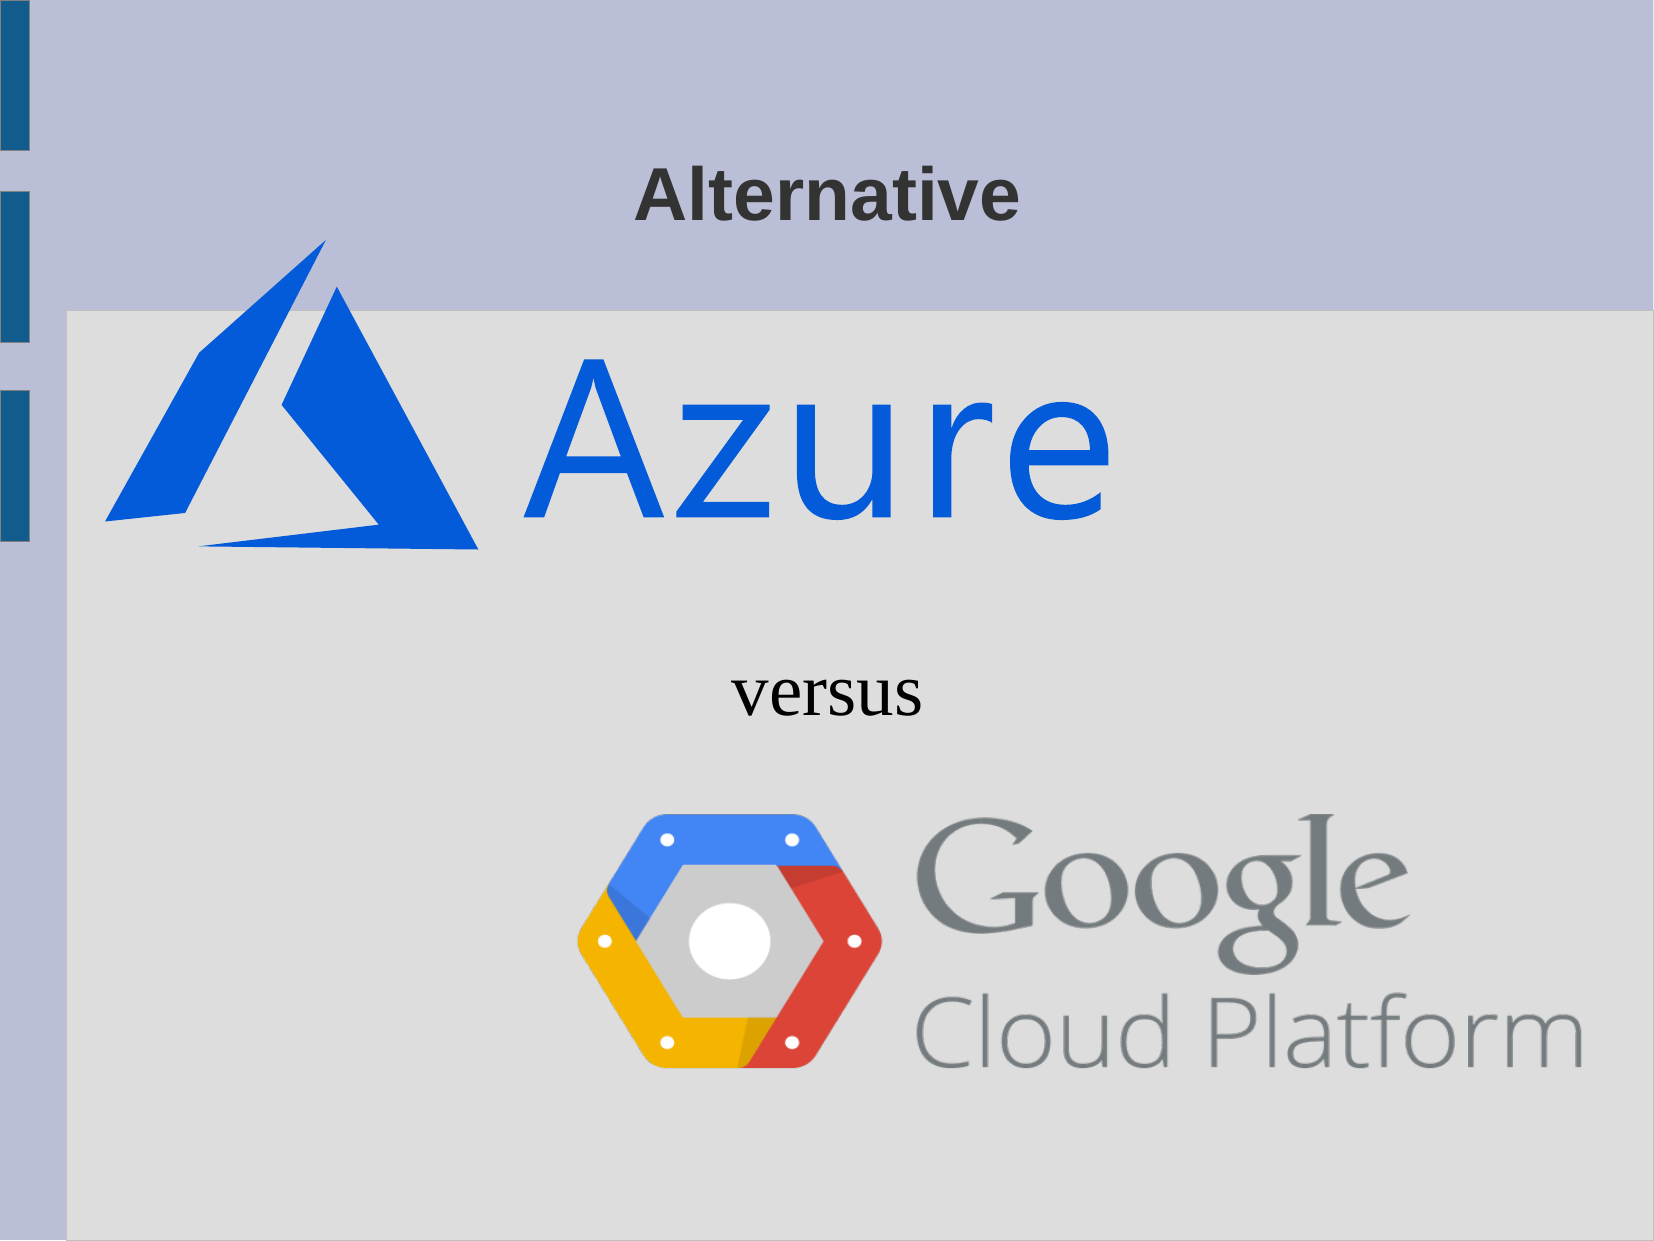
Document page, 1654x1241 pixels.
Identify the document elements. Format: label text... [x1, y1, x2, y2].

picture [105, 240, 1109, 550]
title Alternative [121, 91, 1534, 299]
subtitle versus [121, 344, 1534, 1036]
picture [540, 783, 1608, 1111]
